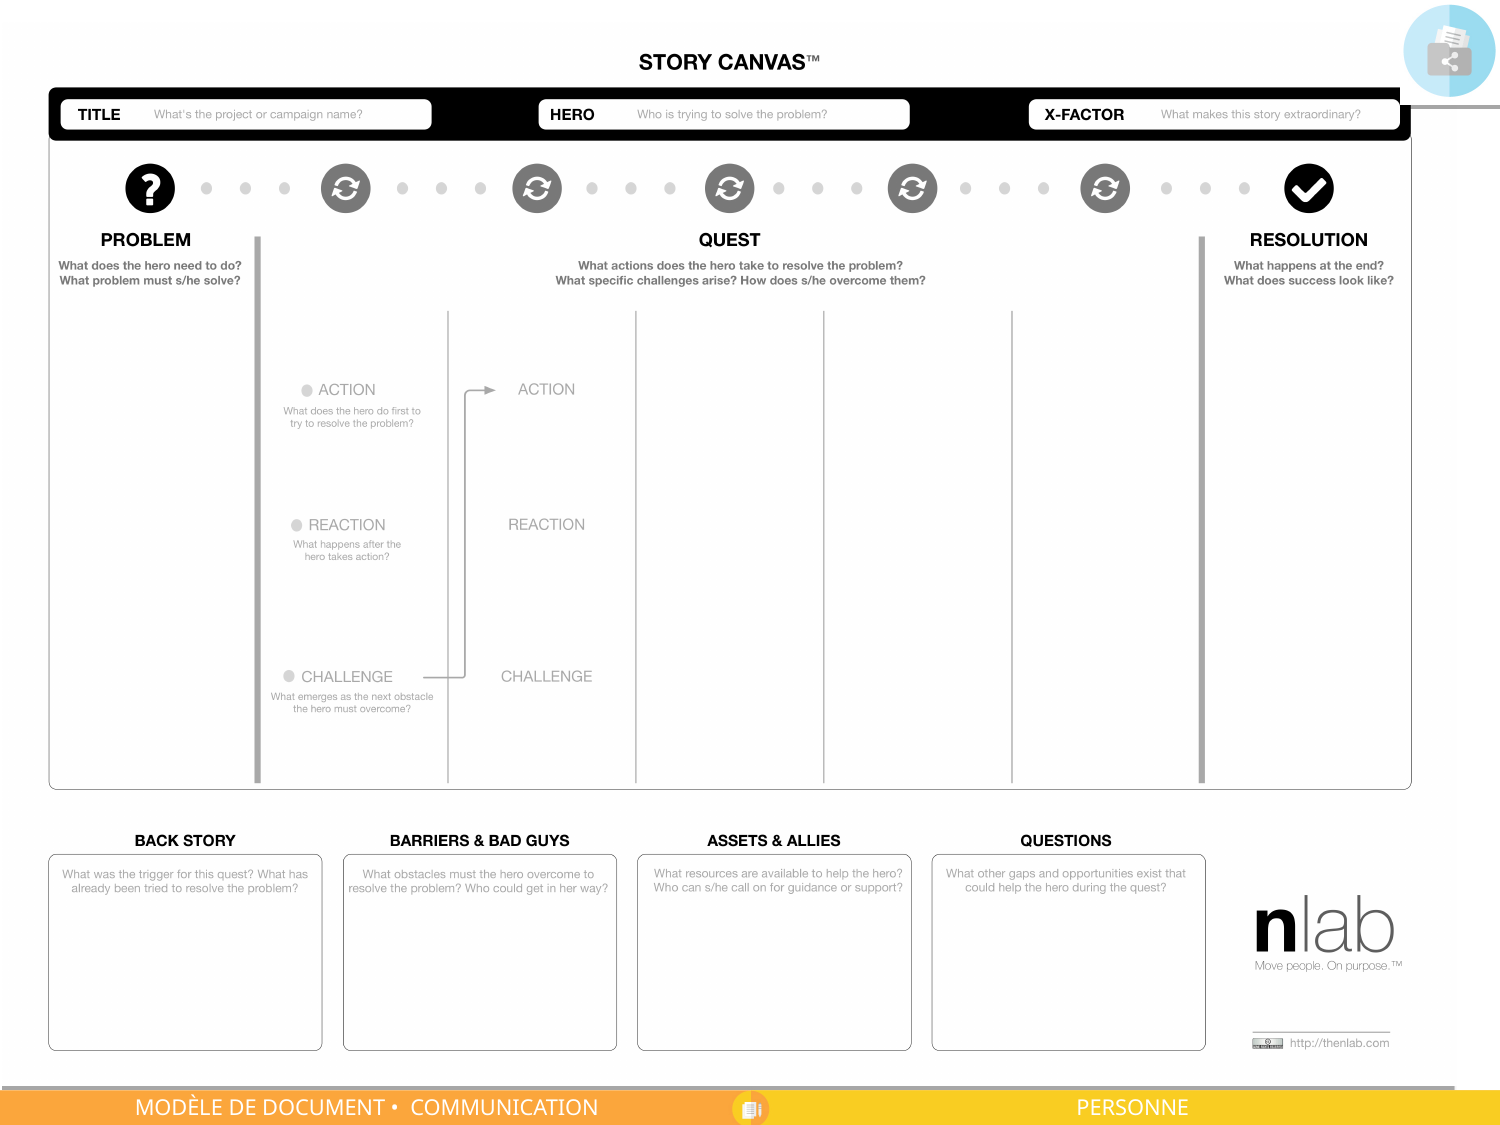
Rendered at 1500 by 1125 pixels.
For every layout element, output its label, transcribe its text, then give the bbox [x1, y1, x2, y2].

text_box MODÈLE DE DOCUMENT • COMMUNICATION [0, 1085, 735, 1125]
text_box PERSONNE [765, 1085, 1500, 1125]
picture [2, 0, 1500, 1125]
